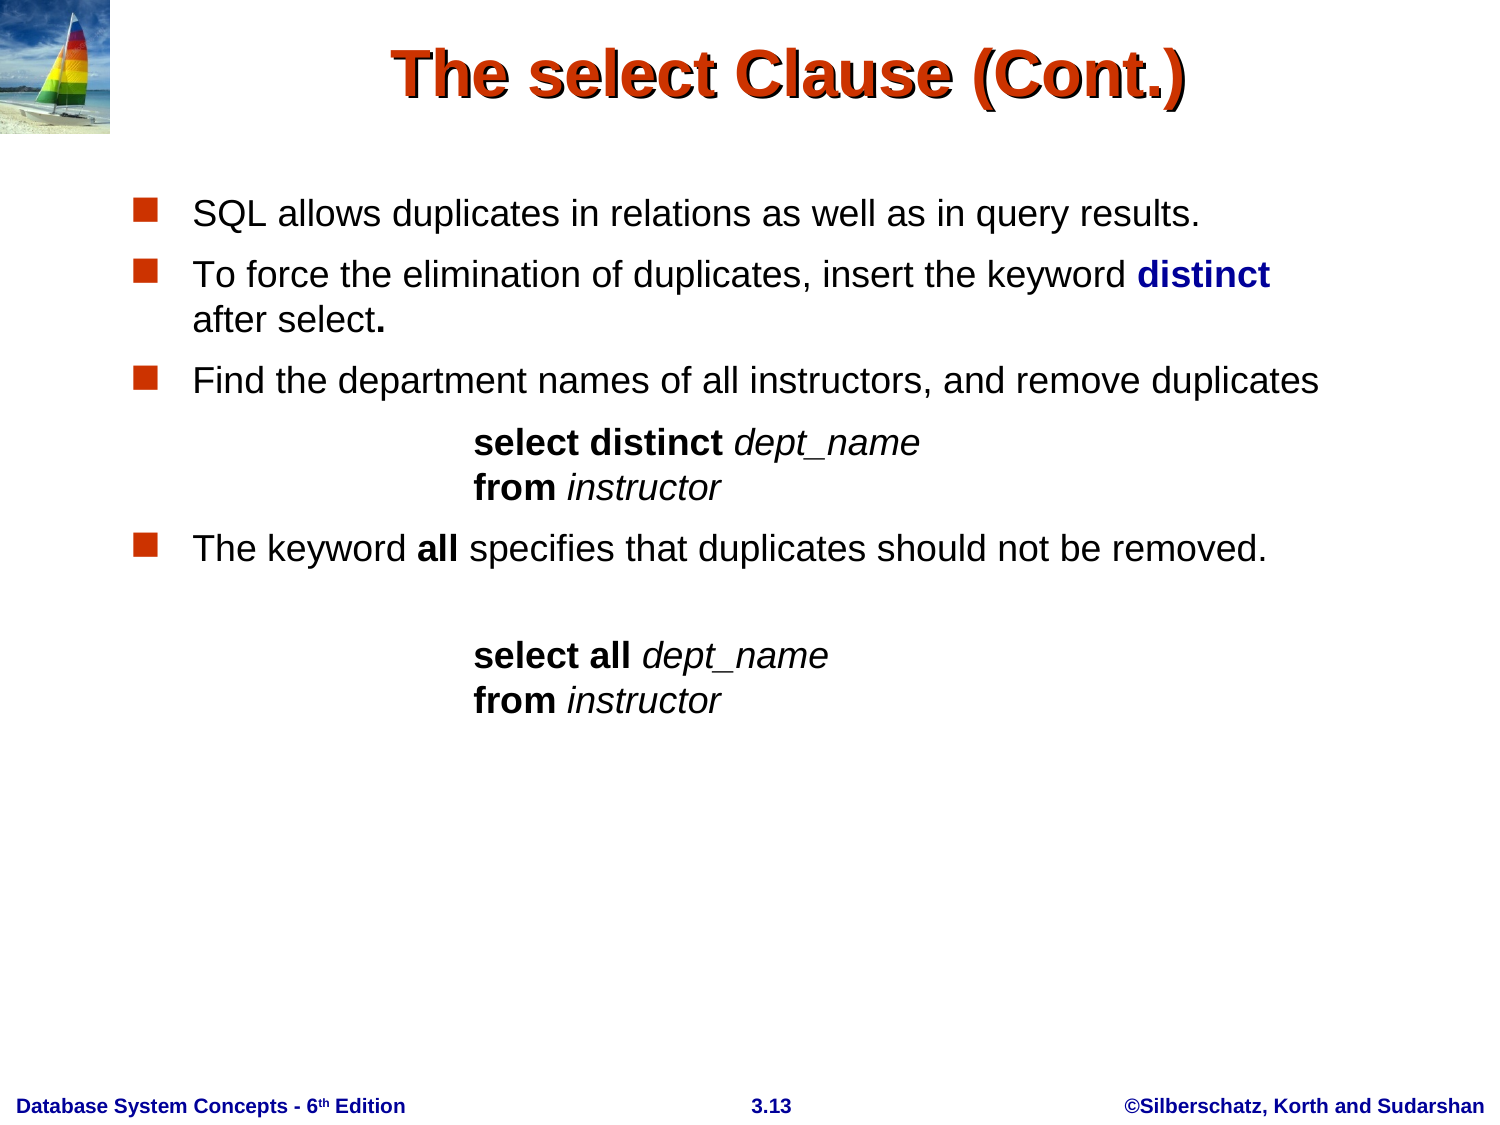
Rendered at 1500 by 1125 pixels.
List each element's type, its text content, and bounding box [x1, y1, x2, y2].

picture [0, 0, 110, 134]
list SQL allows duplicates in relations as well as in query results. To force the elimination of duplicates, insert the keyword distinct after select. Find the department names of all instructors, and remove duplicates select distinct dept_name from instructor The keyword all specifies that duplicates should not be removed. select all dept_name from instructor [121, 181, 1348, 982]
title The select Clause (Cont.) [125, 19, 1451, 120]
